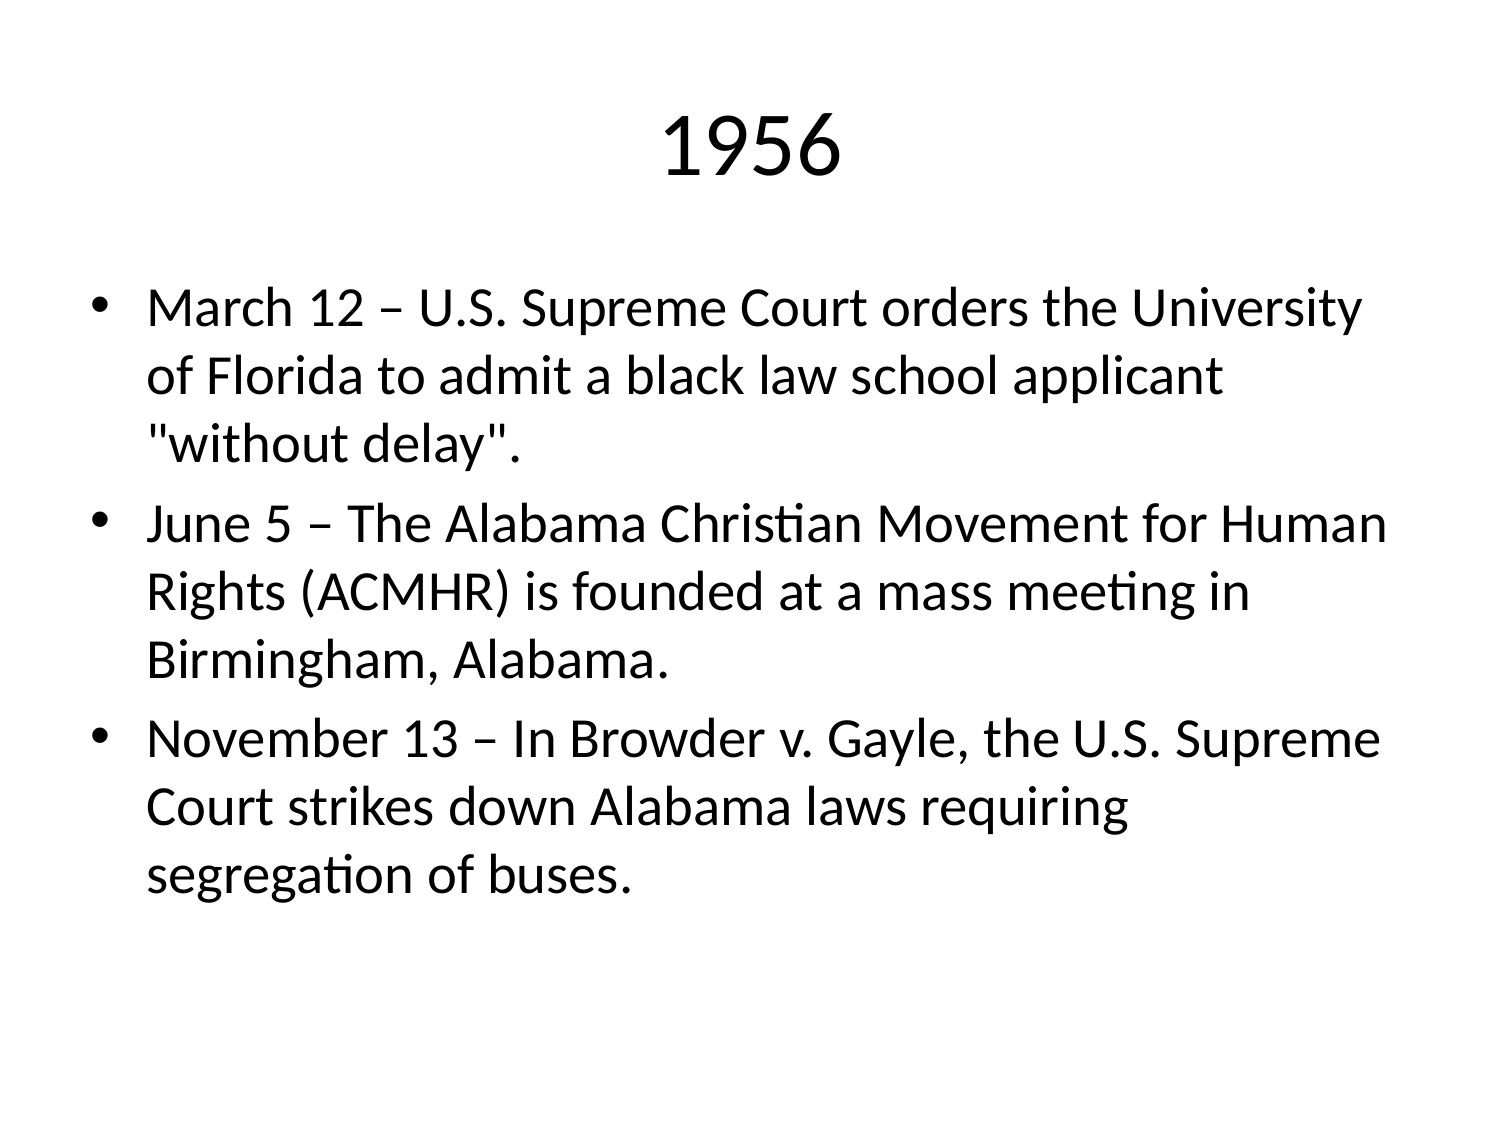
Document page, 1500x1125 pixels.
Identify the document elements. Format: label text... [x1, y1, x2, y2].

title 1956 [75, 45, 1425, 233]
list March 12 – U.S. Supreme Court orders the University of Florida to admit a black law school applicant "without delay". June 5 – The Alabama Christian Movement for Human Rights (ACMHR) is founded at a mass meeting in Birmingham, Alabama. November 13 – In Browder v. Gayle, the U.S. Supreme Court strikes down Alabama laws requiring segregation of buses. [75, 262, 1425, 1005]
